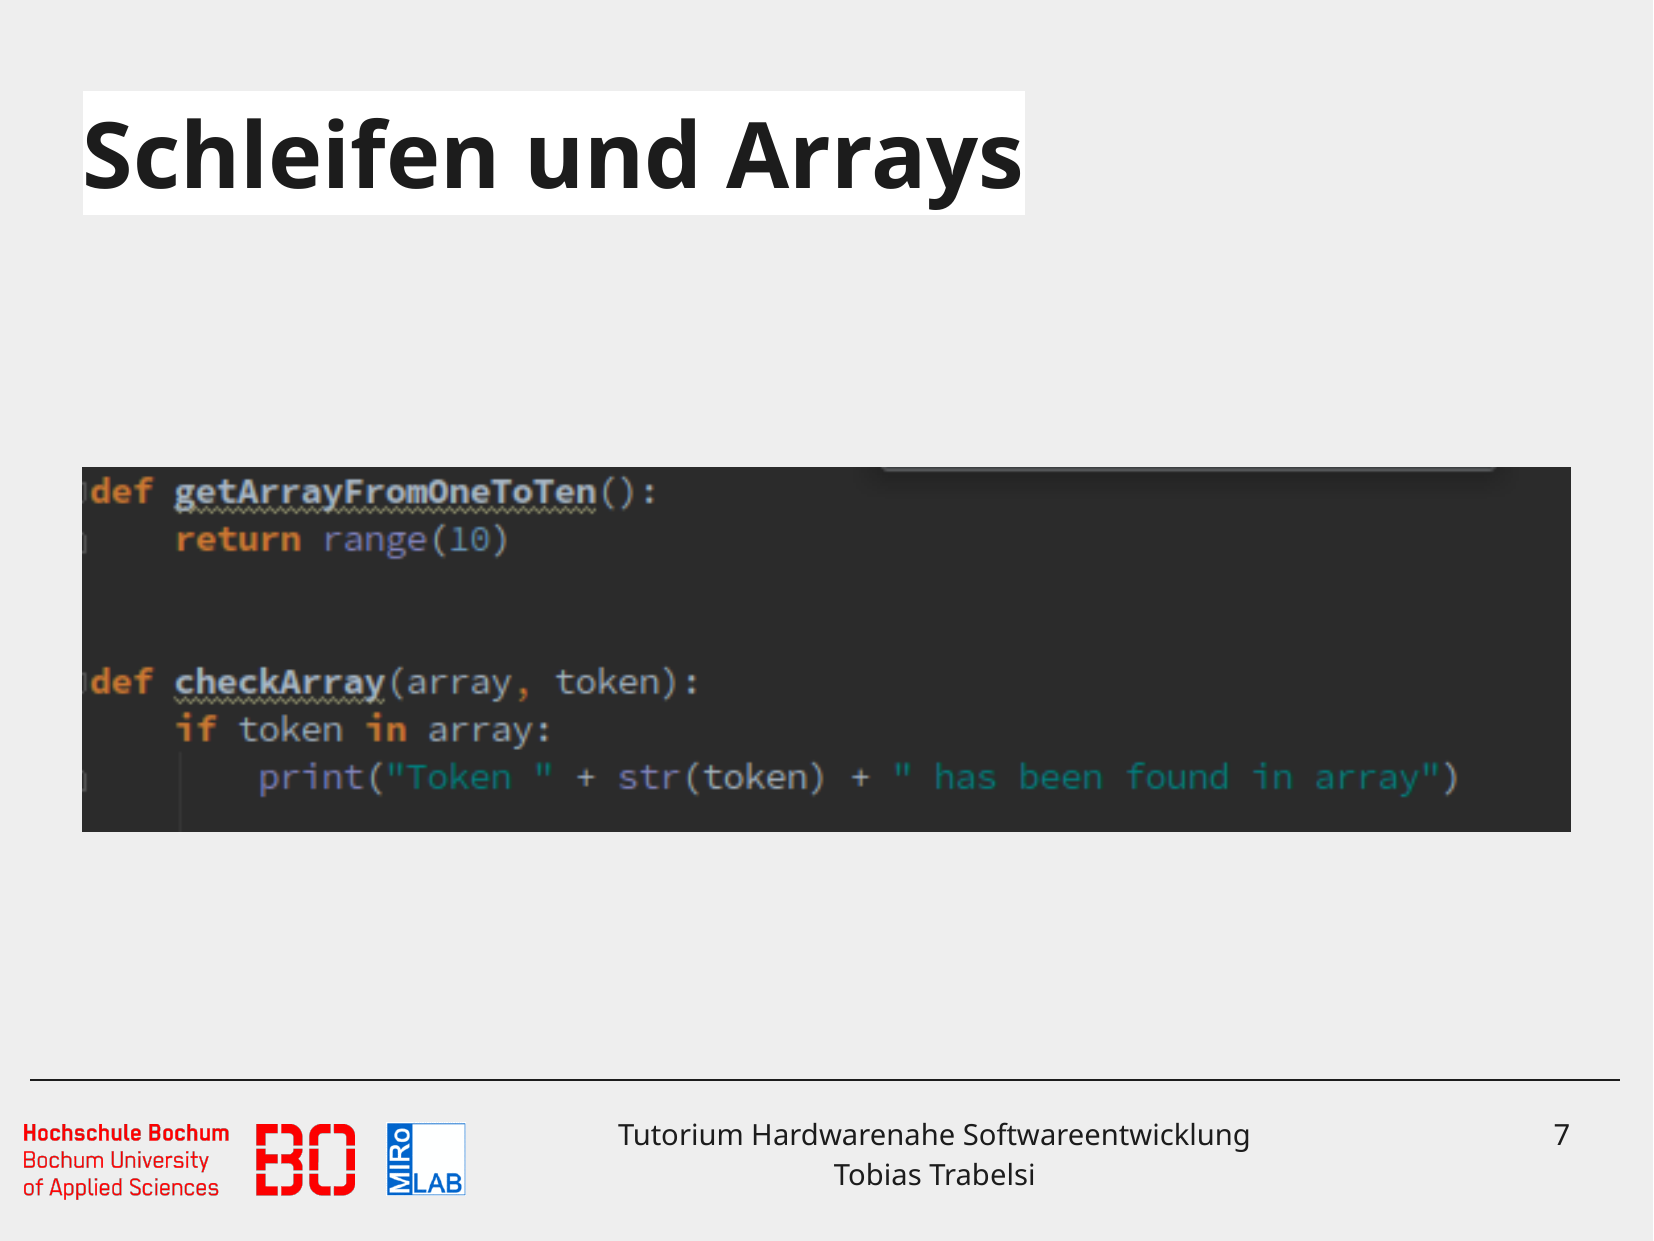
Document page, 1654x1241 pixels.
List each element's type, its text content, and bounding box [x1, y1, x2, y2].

picture [386, 1122, 466, 1196]
picture [82, 467, 1571, 832]
picture [24, 1124, 355, 1200]
title Schleifen und Arrays [82, 49, 1561, 257]
